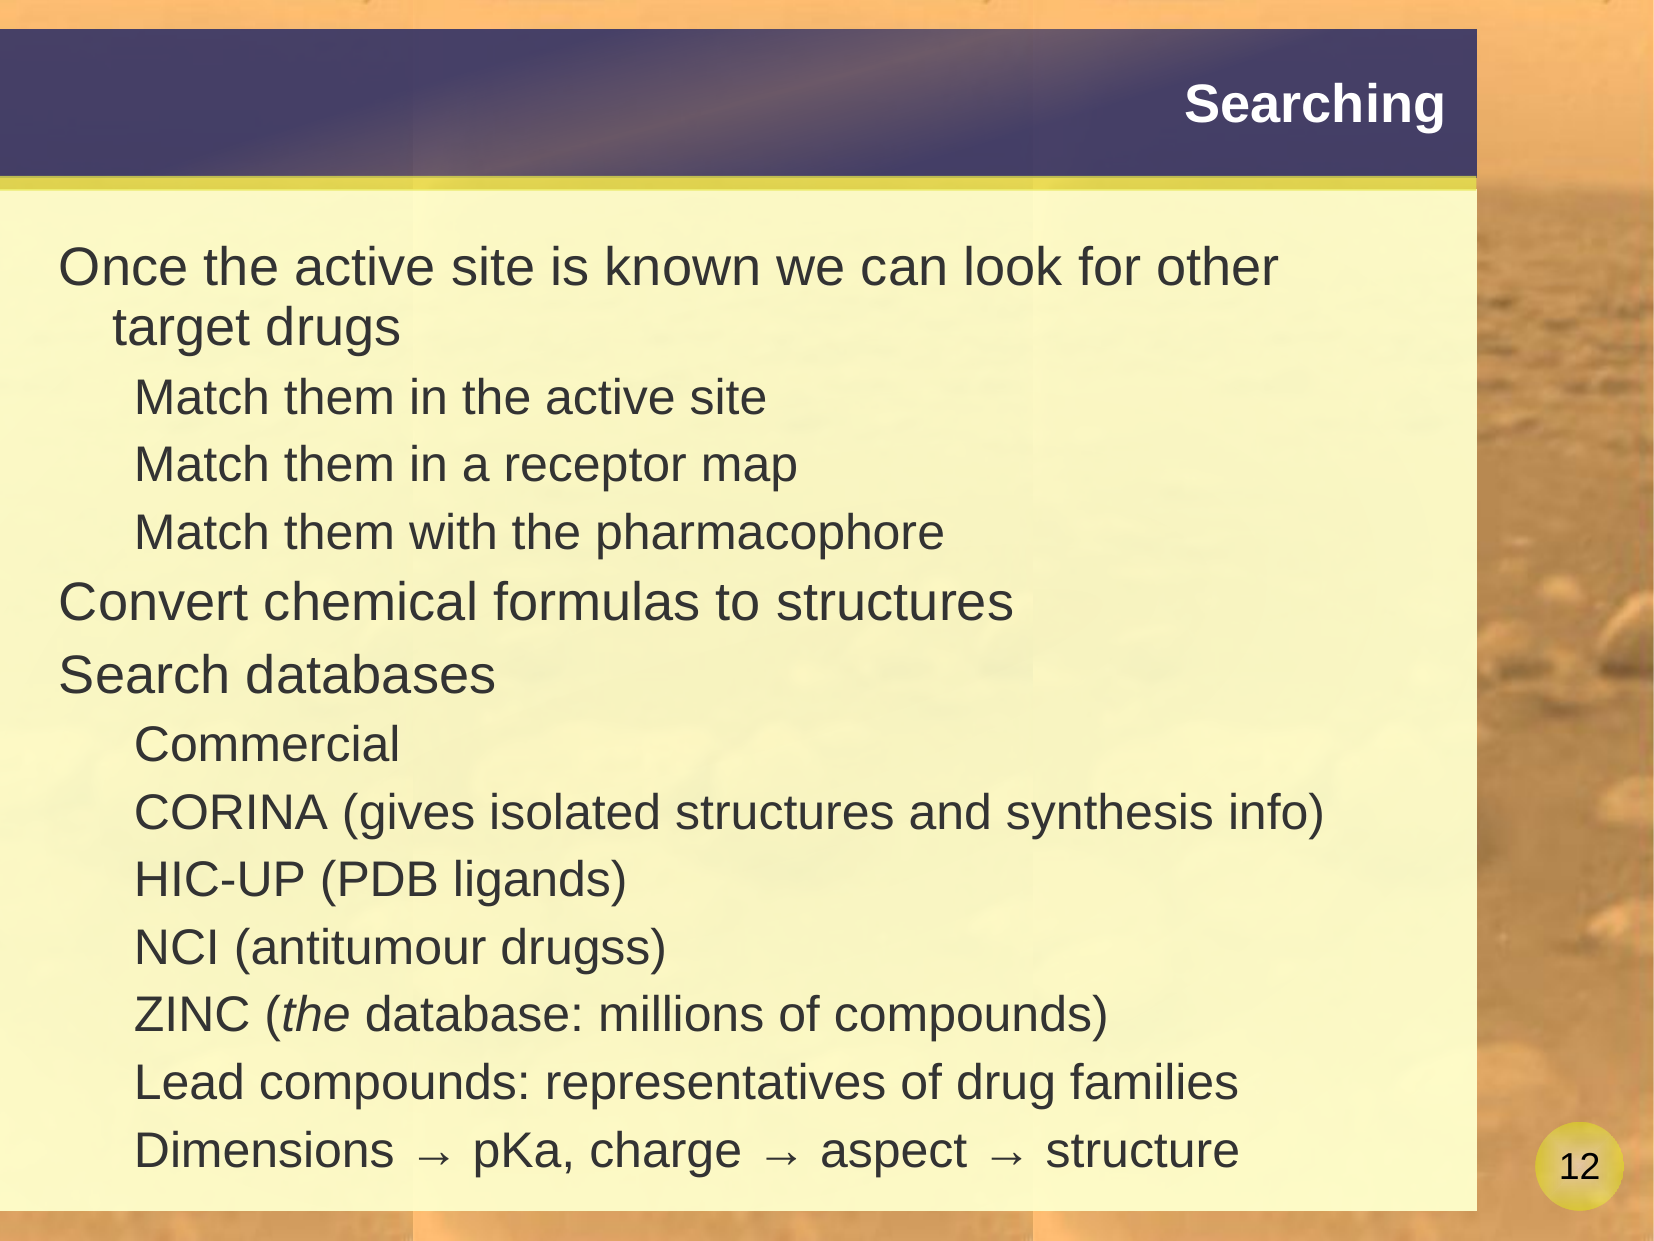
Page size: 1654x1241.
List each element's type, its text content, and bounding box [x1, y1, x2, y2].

list Once the active site is known we can look for other target drugs Match them in the active site Match them in a receptor map Match them with the pharmacophore Convert chemical formulas to structures Search databases Commercial CORINA (gives isolated structures and synthesis info) HIC-UP (PDB ligands) NCI (antitumour drugss) ZINC (the database: millions of compounds) Lead compounds: representatives of drug families Dimensions → pKa, charge → aspect → structure [59, 236, 1418, 1182]
title Searching [29, 59, 1447, 148]
picture [0, 0, 1654, 1241]
